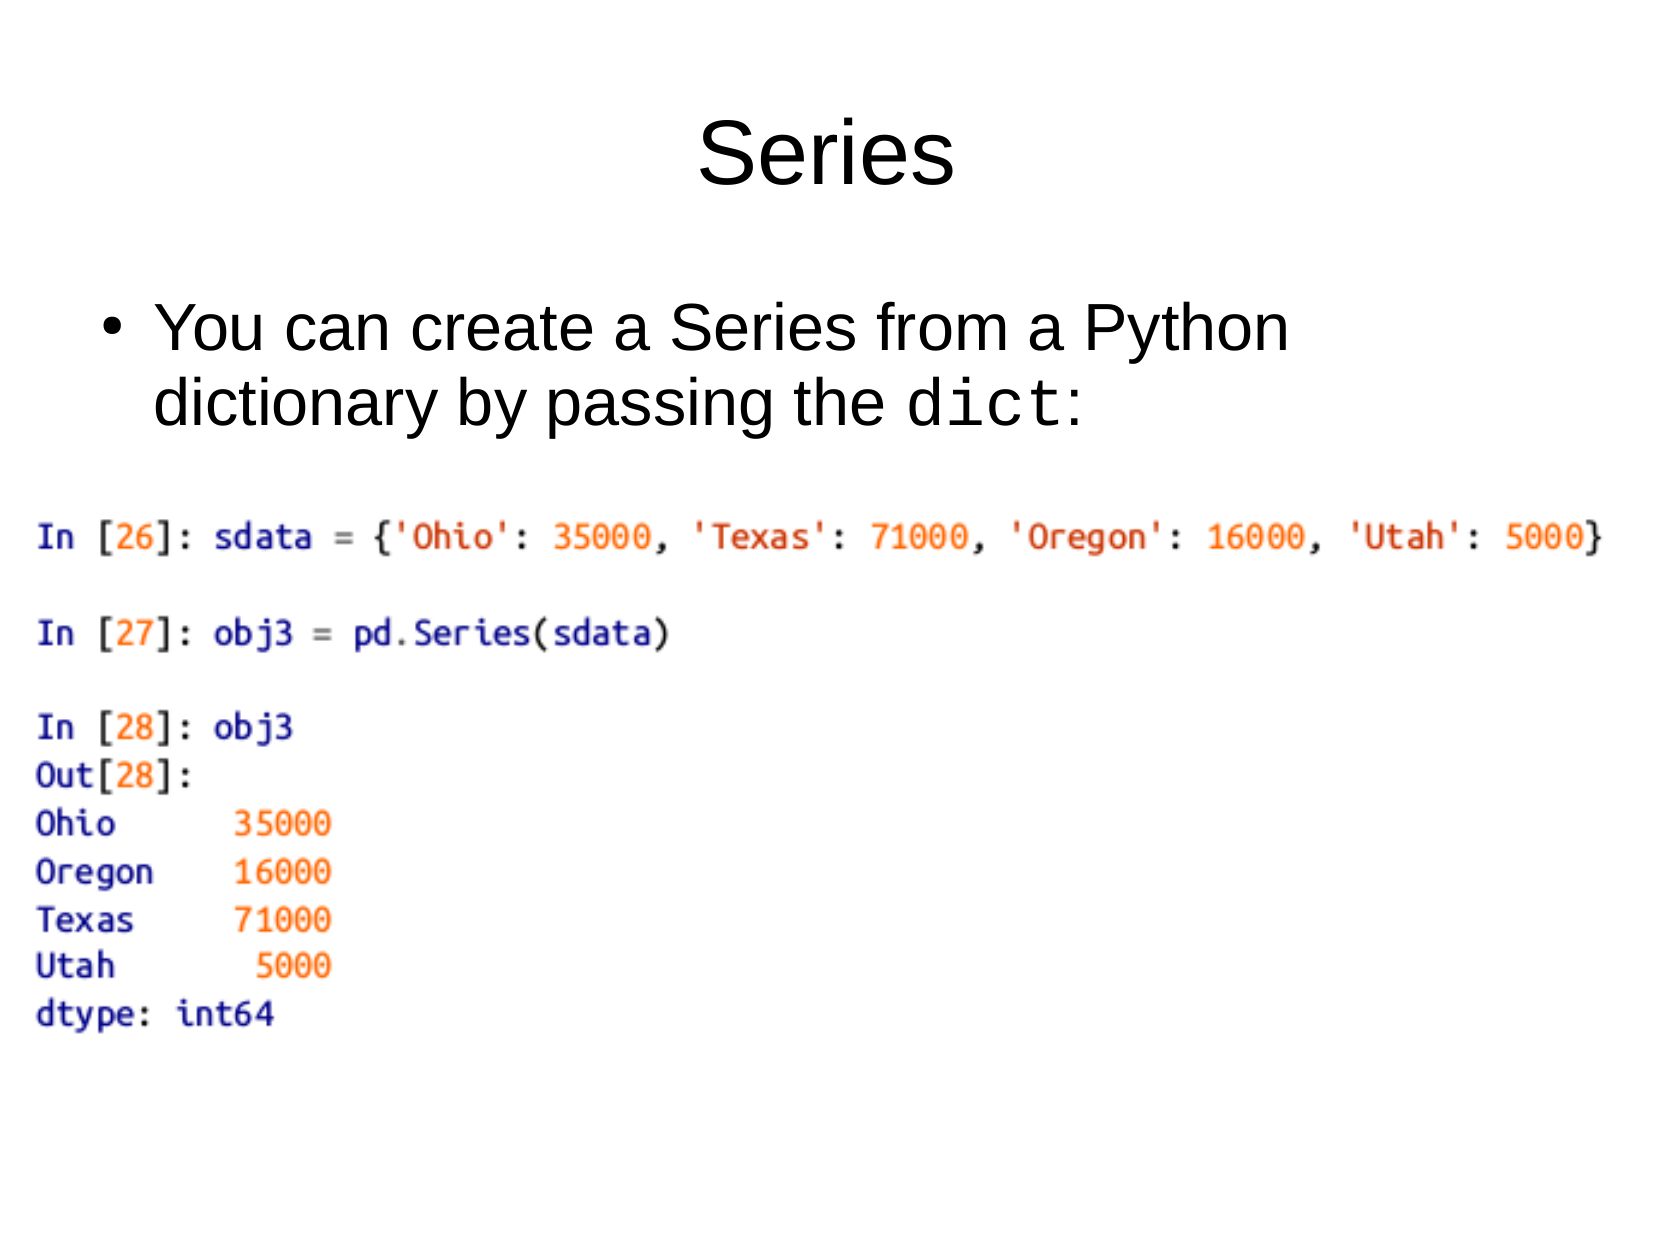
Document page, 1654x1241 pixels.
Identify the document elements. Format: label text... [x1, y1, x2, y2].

list You can create a Series from a Python dictionary by passing the dict: [82, 290, 1571, 494]
picture [15, 494, 1647, 1053]
title Series [82, 49, 1571, 257]
